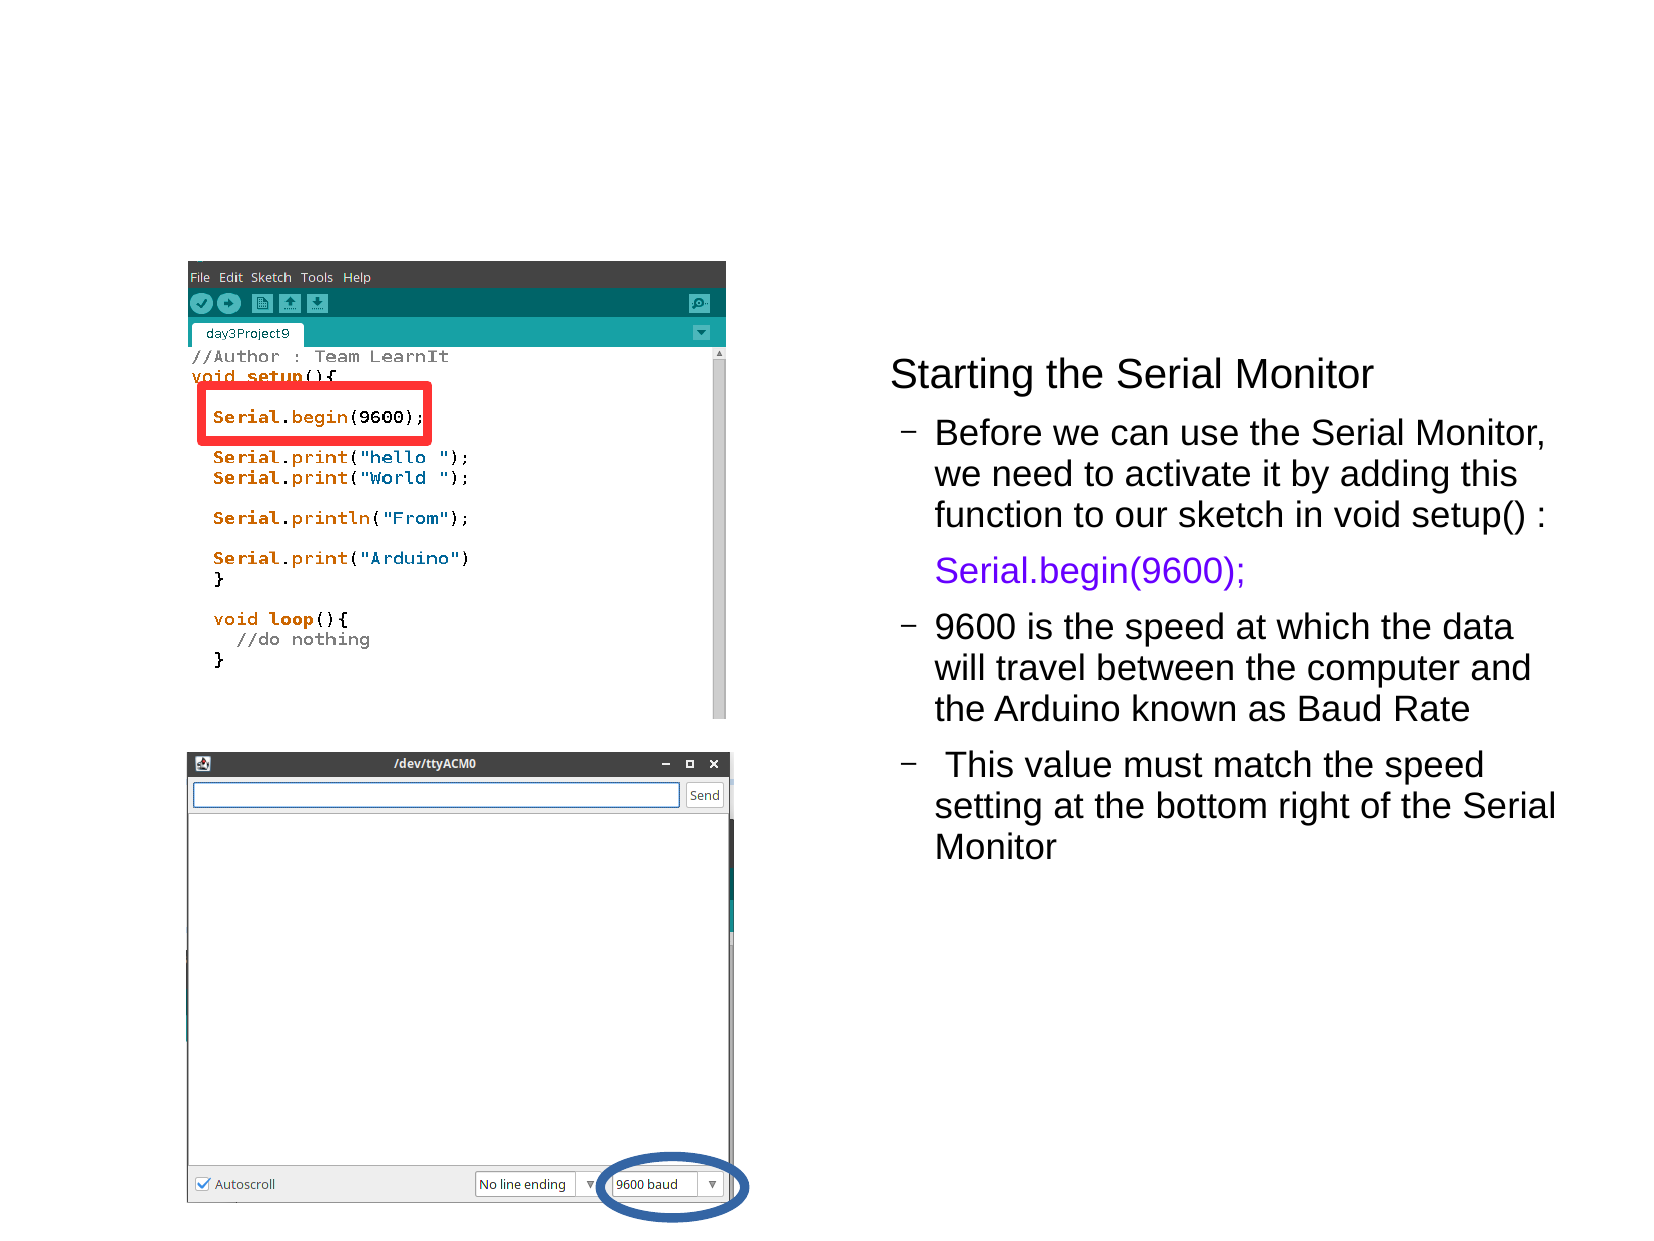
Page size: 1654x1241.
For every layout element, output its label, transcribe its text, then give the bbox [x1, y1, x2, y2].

list Starting the Serial Monitor Before we can use the Serial Monitor, we need to activate it by adding this function to our sketch in void setup() : Serial.begin(9600); 9600 is the speed at which the data will travel between the computer and the Arduino known as Baud Rate This value must match the speed setting at the bottom right of the Serial Monitor [845, 350, 1572, 949]
picture [186, 752, 734, 1203]
picture [188, 261, 726, 719]
picture [606, 1162, 734, 1203]
